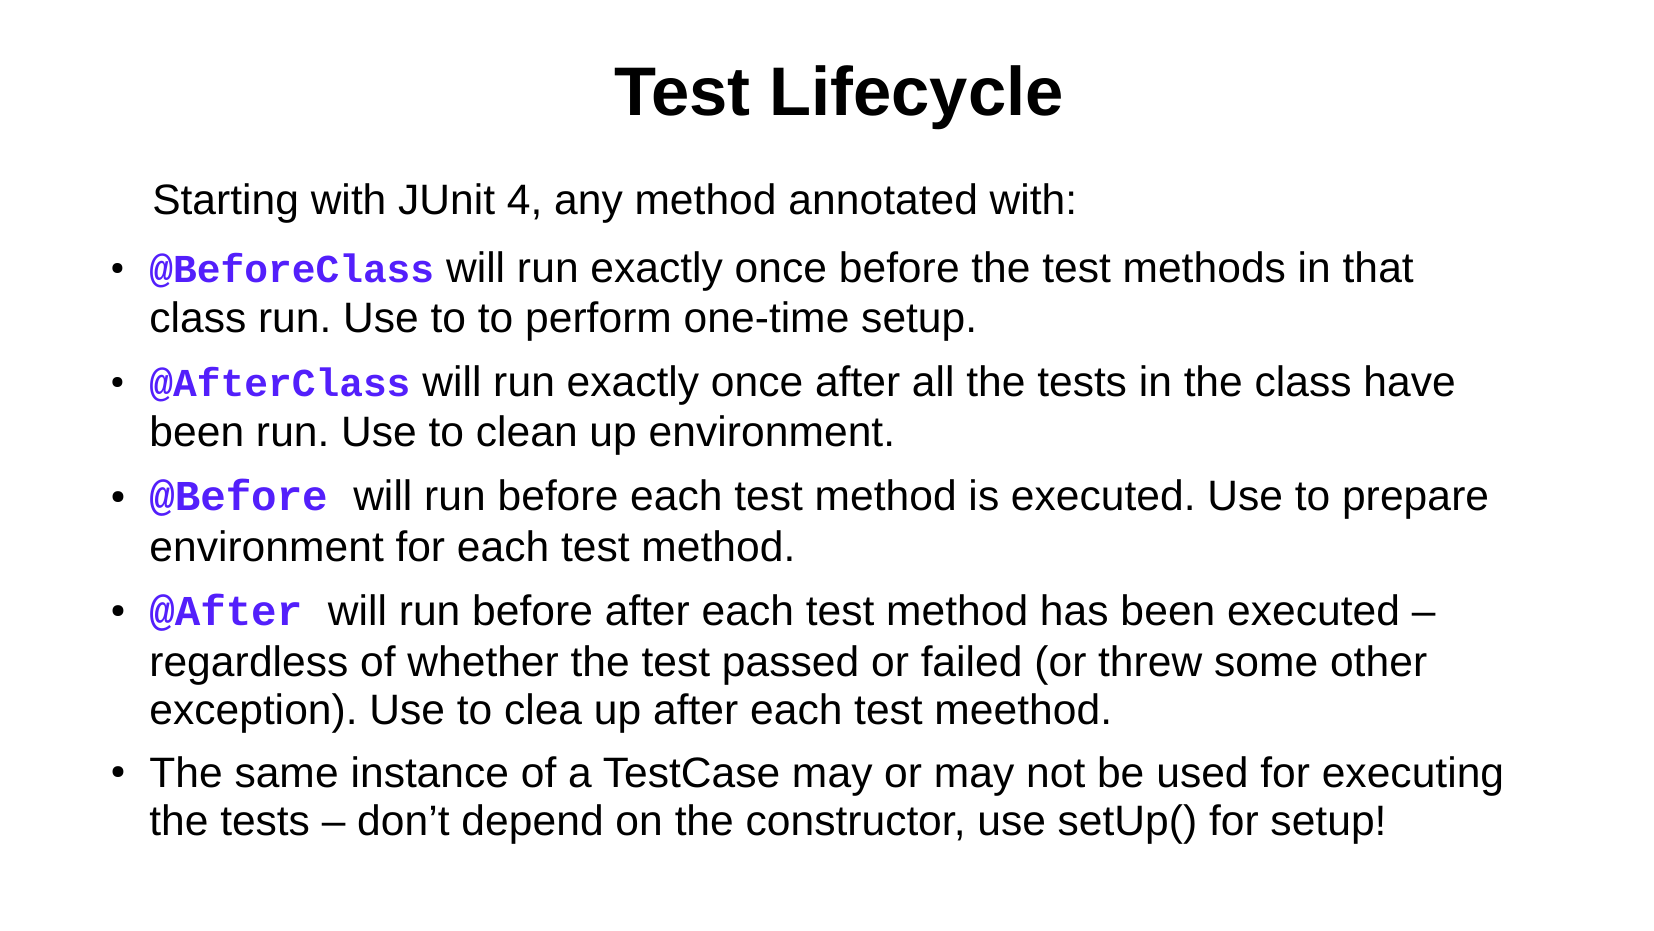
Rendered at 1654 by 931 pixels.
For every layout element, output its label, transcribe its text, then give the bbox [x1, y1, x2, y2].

title Test Lifecycle [82, 37, 1571, 147]
list Starting with JUnit 4, any method annotated with: @BeforeClass will run exactly once before the test methods in that class run. Use to to perform one-time setup. @AfterClass will run exactly once after all the tests in the class have been run. Use to clean up environment. @Before will run before each test method is executed. Use to prepare environment for each test method. @After will run before after each test method has been executed – regardless of whether the test passed or failed (or threw some other exception). Use to clea up after each test meethod. The same instance of a TestCase may or may not be used for executing the tests – don’t depend on the constructor, use setUp() for setup! [82, 168, 1538, 889]
